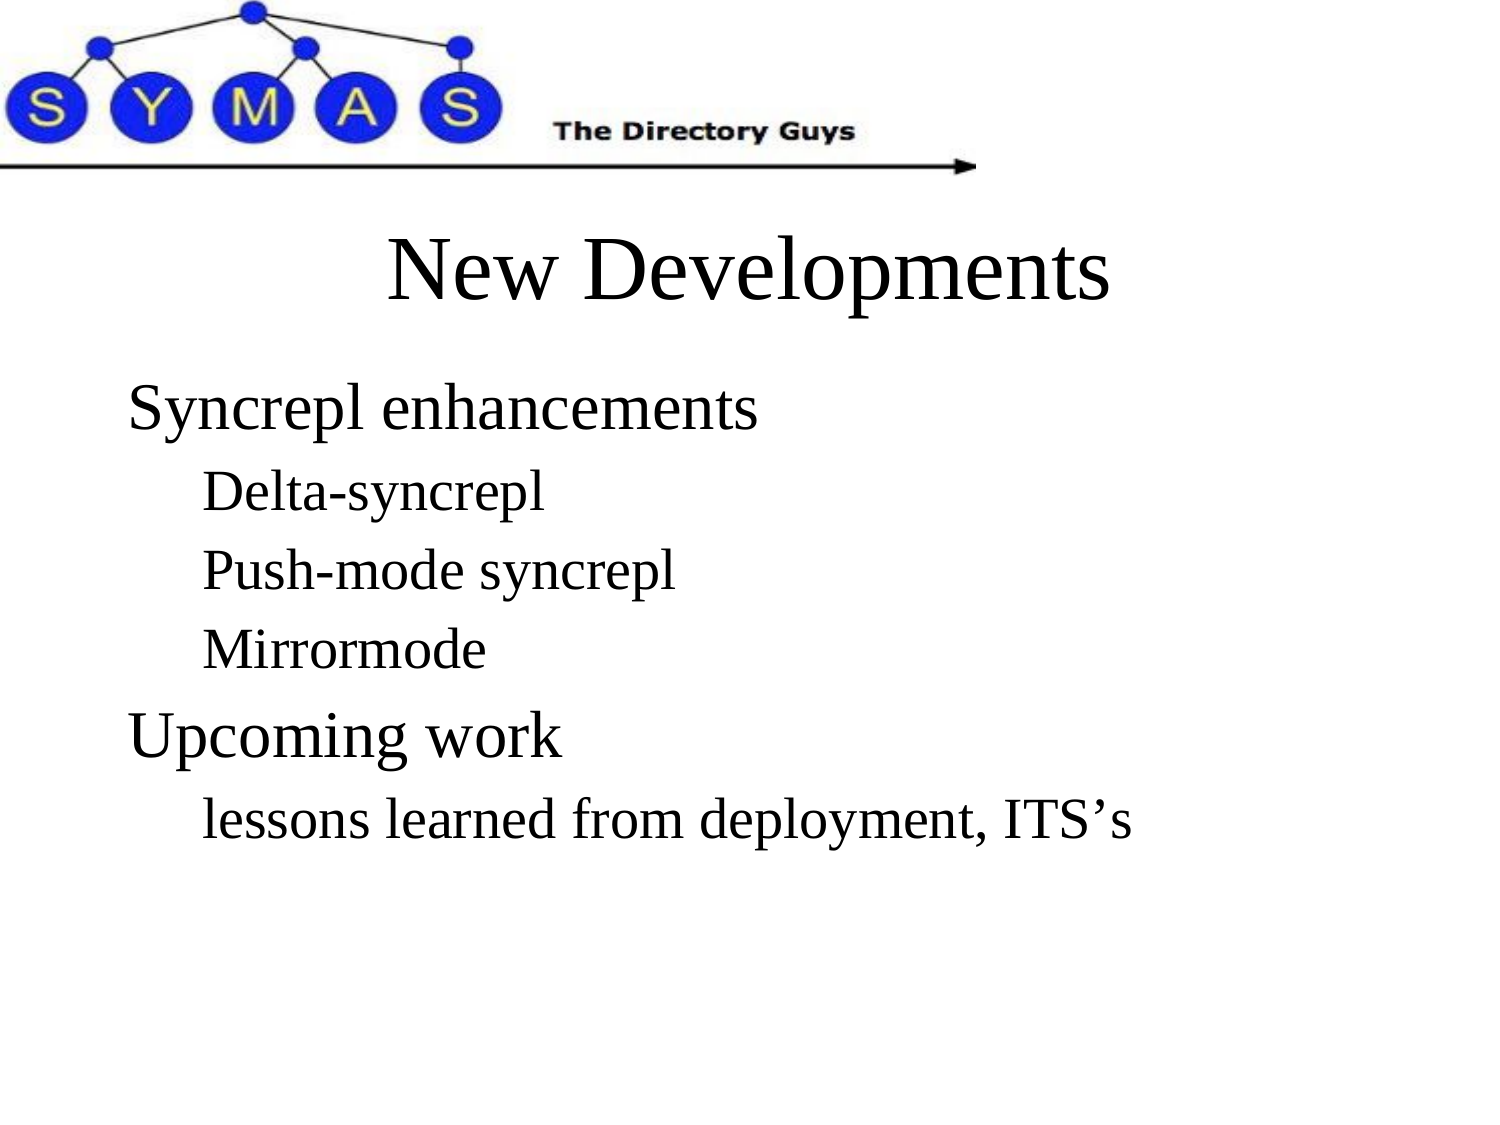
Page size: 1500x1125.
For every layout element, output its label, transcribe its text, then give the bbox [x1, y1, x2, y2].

picture [0, 0, 976, 188]
title New Developments [112, 187, 1388, 351]
list Syncrepl enhancements Delta-syncrepl Push-mode syncrepl Mirrormode Upcoming work lessons learned from deployment, ITS’s [112, 362, 1388, 1038]
